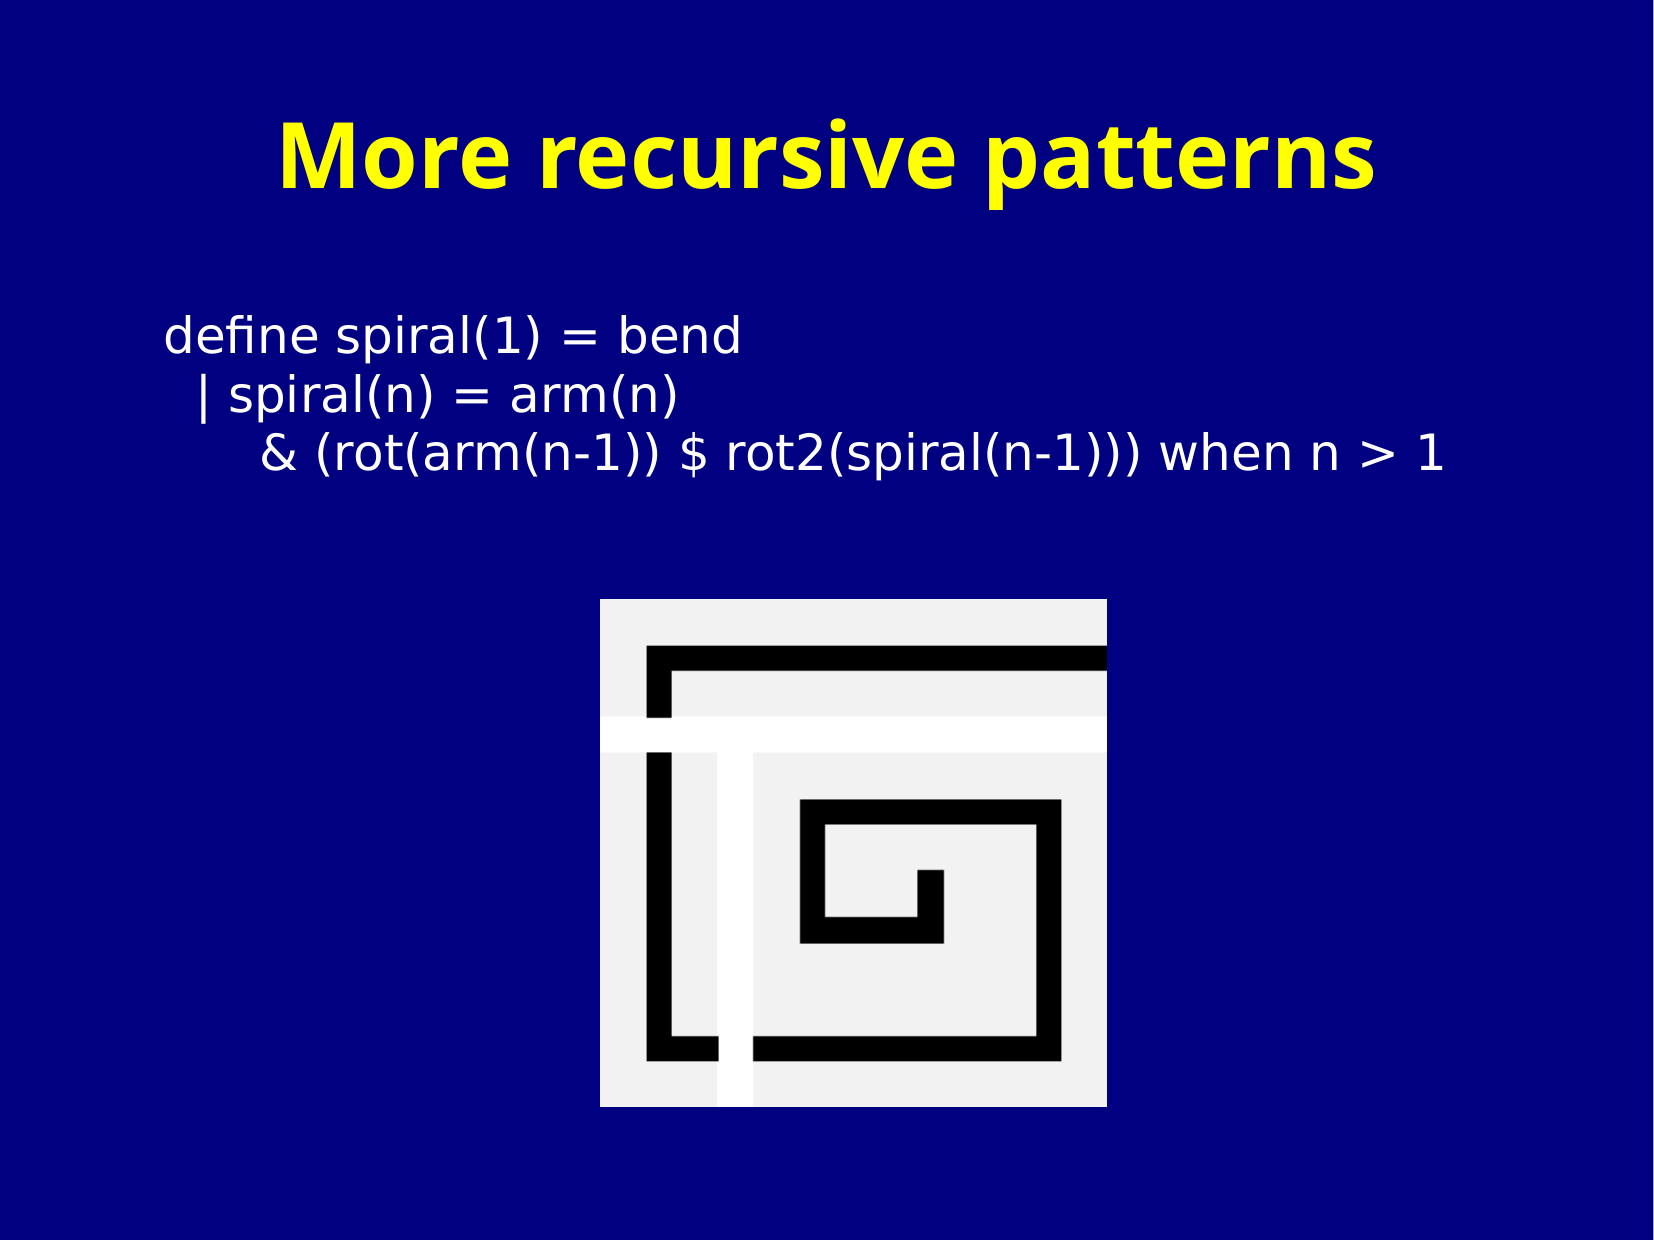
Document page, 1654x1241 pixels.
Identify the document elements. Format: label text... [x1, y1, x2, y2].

title More recursive patterns [82, 56, 1571, 250]
text_box define spiral(1) = bend | spiral(n) = arm(n) & (rot(arm(n-1)) $ rot2(spiral(n-1))) when n > 1 [148, 300, 1501, 490]
picture [600, 599, 1107, 1107]
